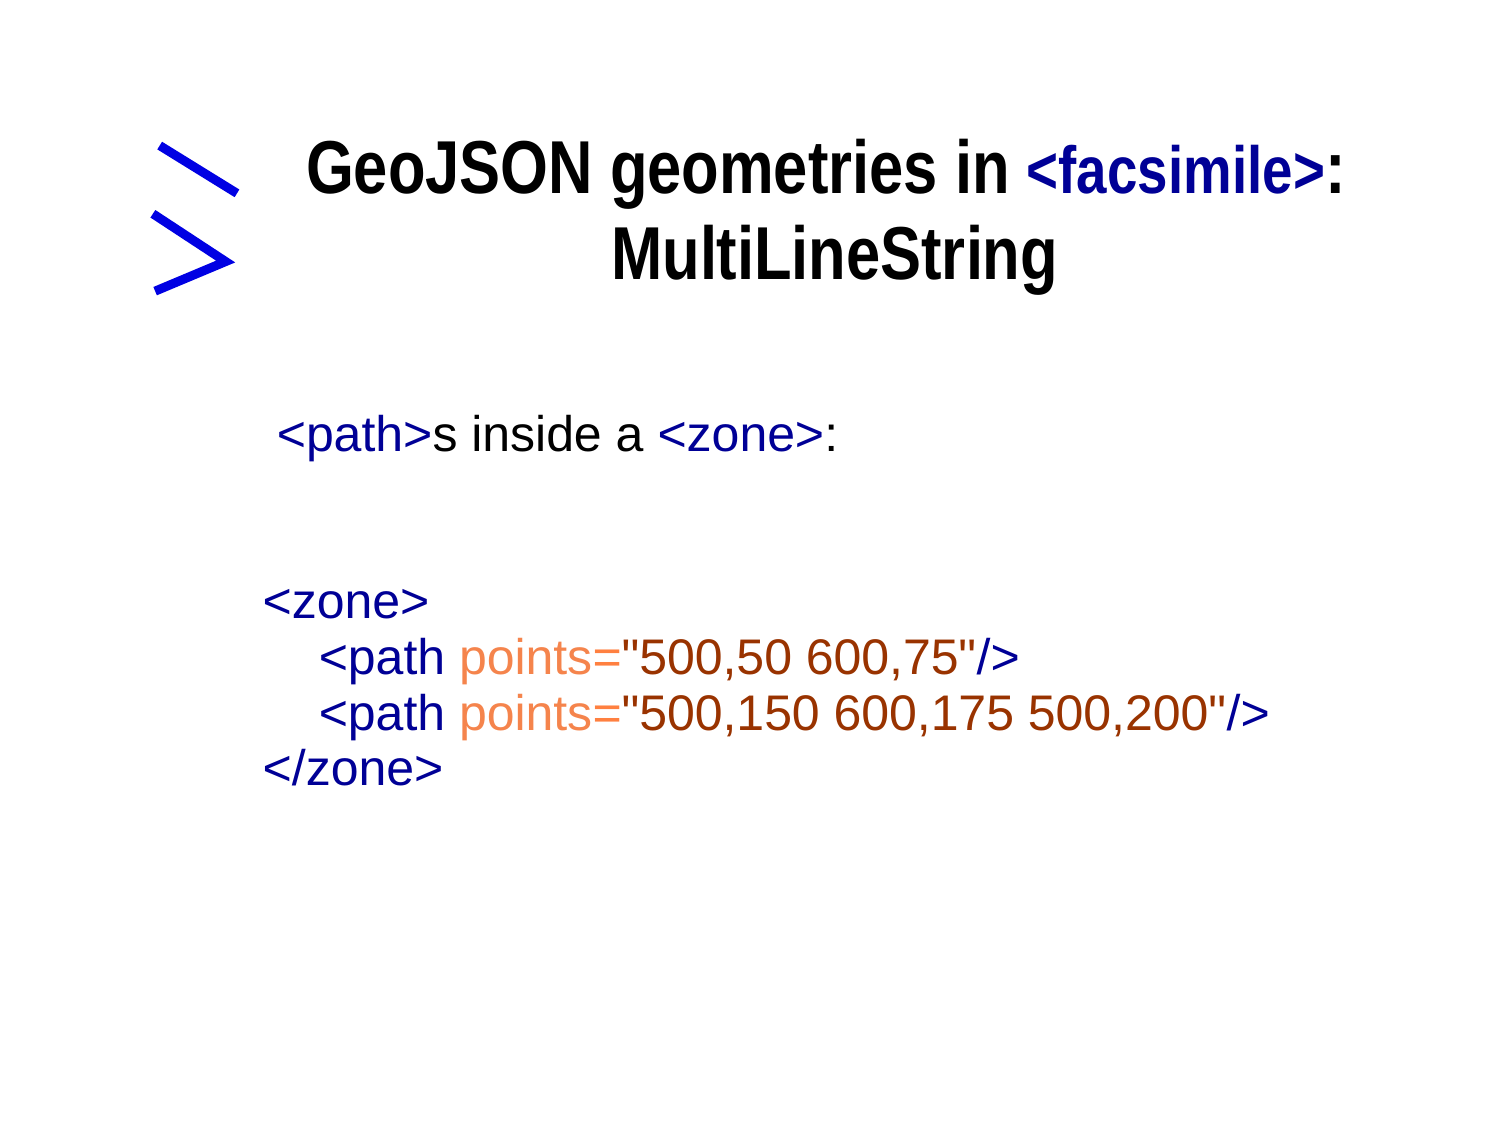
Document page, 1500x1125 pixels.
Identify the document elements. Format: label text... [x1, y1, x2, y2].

picture [141, 141, 249, 296]
title GeoJSON geometries in <facsimile>: MultiLineString [246, 104, 1424, 316]
text_box <path>s inside a <zone>: <zone> <path points="500,50 600,75"/> <path points="500,150 600,175 500,200"/> </zone> [248, 398, 1312, 884]
